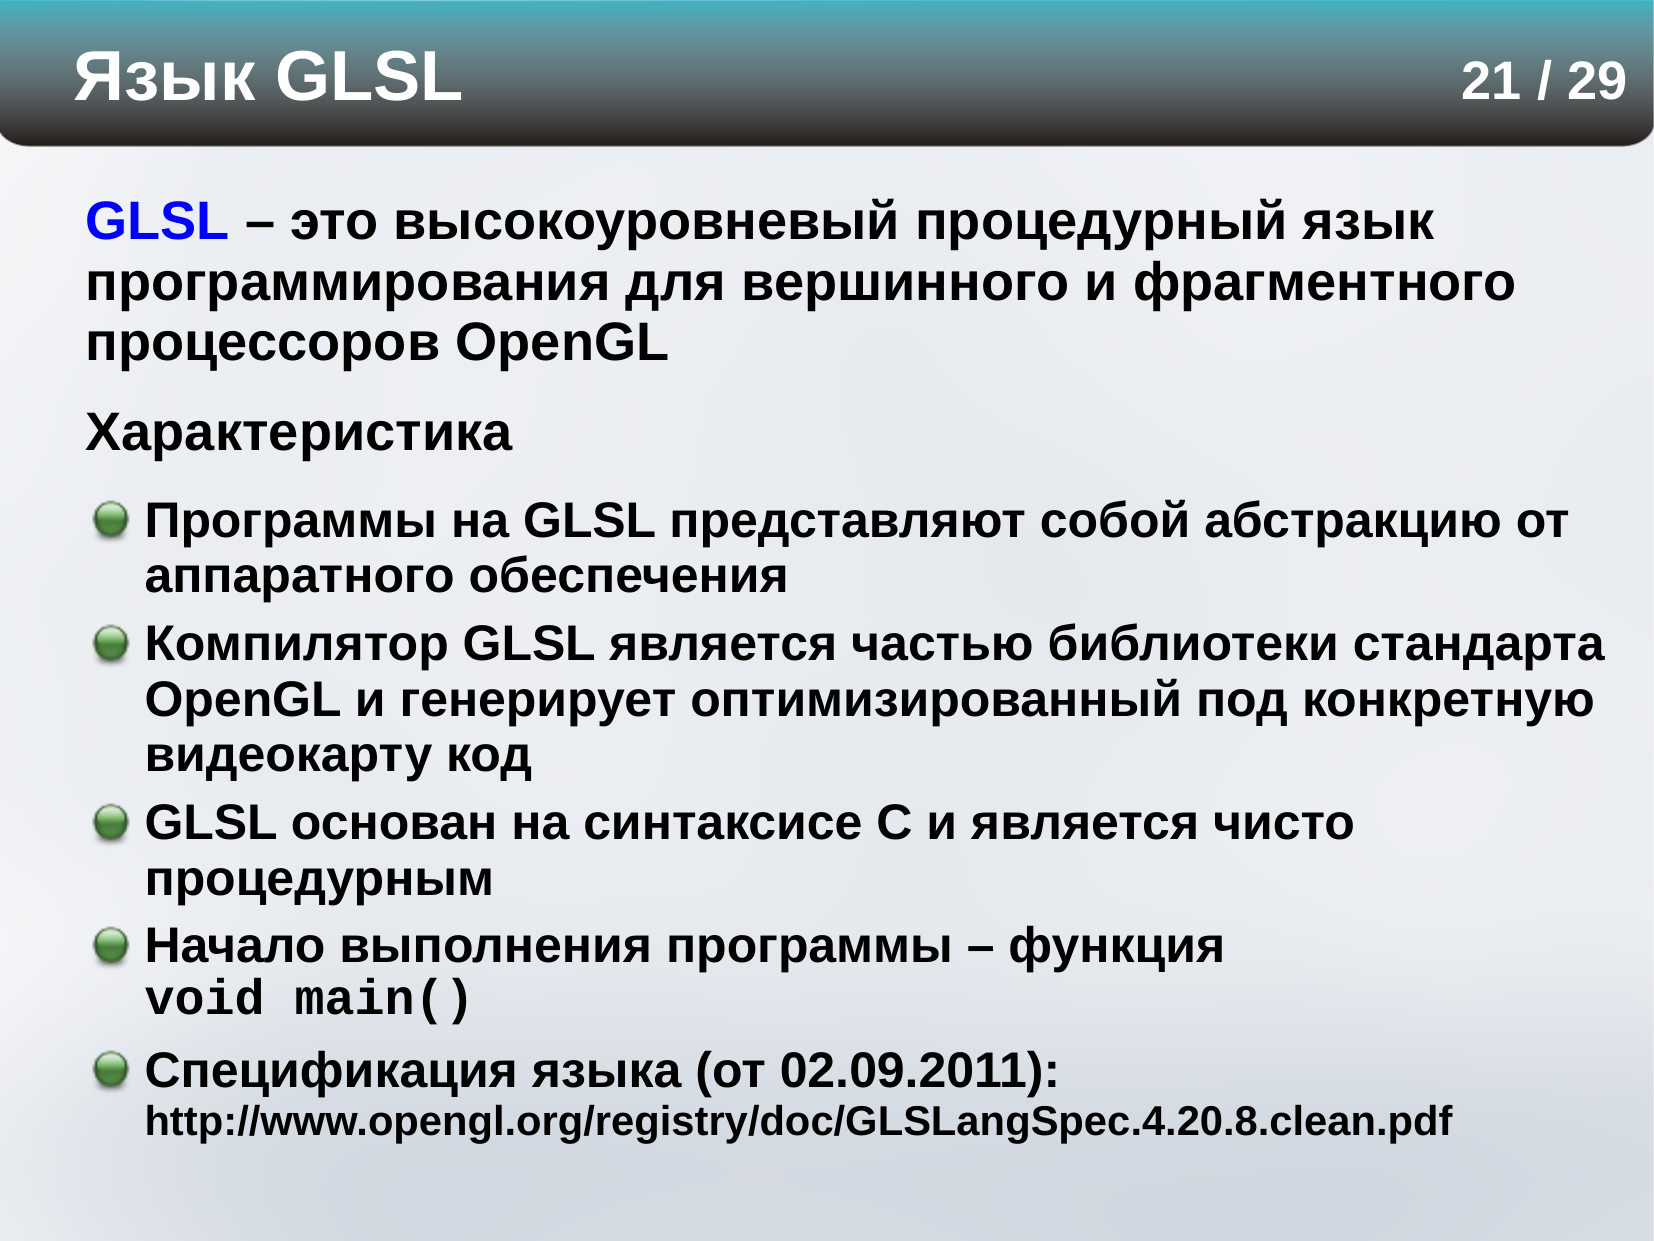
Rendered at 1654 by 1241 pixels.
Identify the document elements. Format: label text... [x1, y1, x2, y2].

text_box Язык GLSL [59, 29, 1418, 124]
text_box <номер> / 29 [1446, 42, 1654, 179]
picture [0, 0, 1654, 1241]
text_box GLSL – это высокоуровневый процедурный язык программирования для вершинного и фрагментного процессоров OpenGL Характеристика Программы на GLSL представляют собой абстракцию от аппаратного обеспечения Компилятор GLSL является частью библиотеки стандарта OpenGL и генерирует оптимизированный под конкретную видеокарту код GLSL основан на синтаксисе C и является чисто процедурным Начало выполнения программы – функция void main() Спецификация языка (от 02.09.2011): http://www.opengl.org/registry/doc/GLSLangSpec.4.20.8.clean.pdf [70, 183, 1625, 1152]
